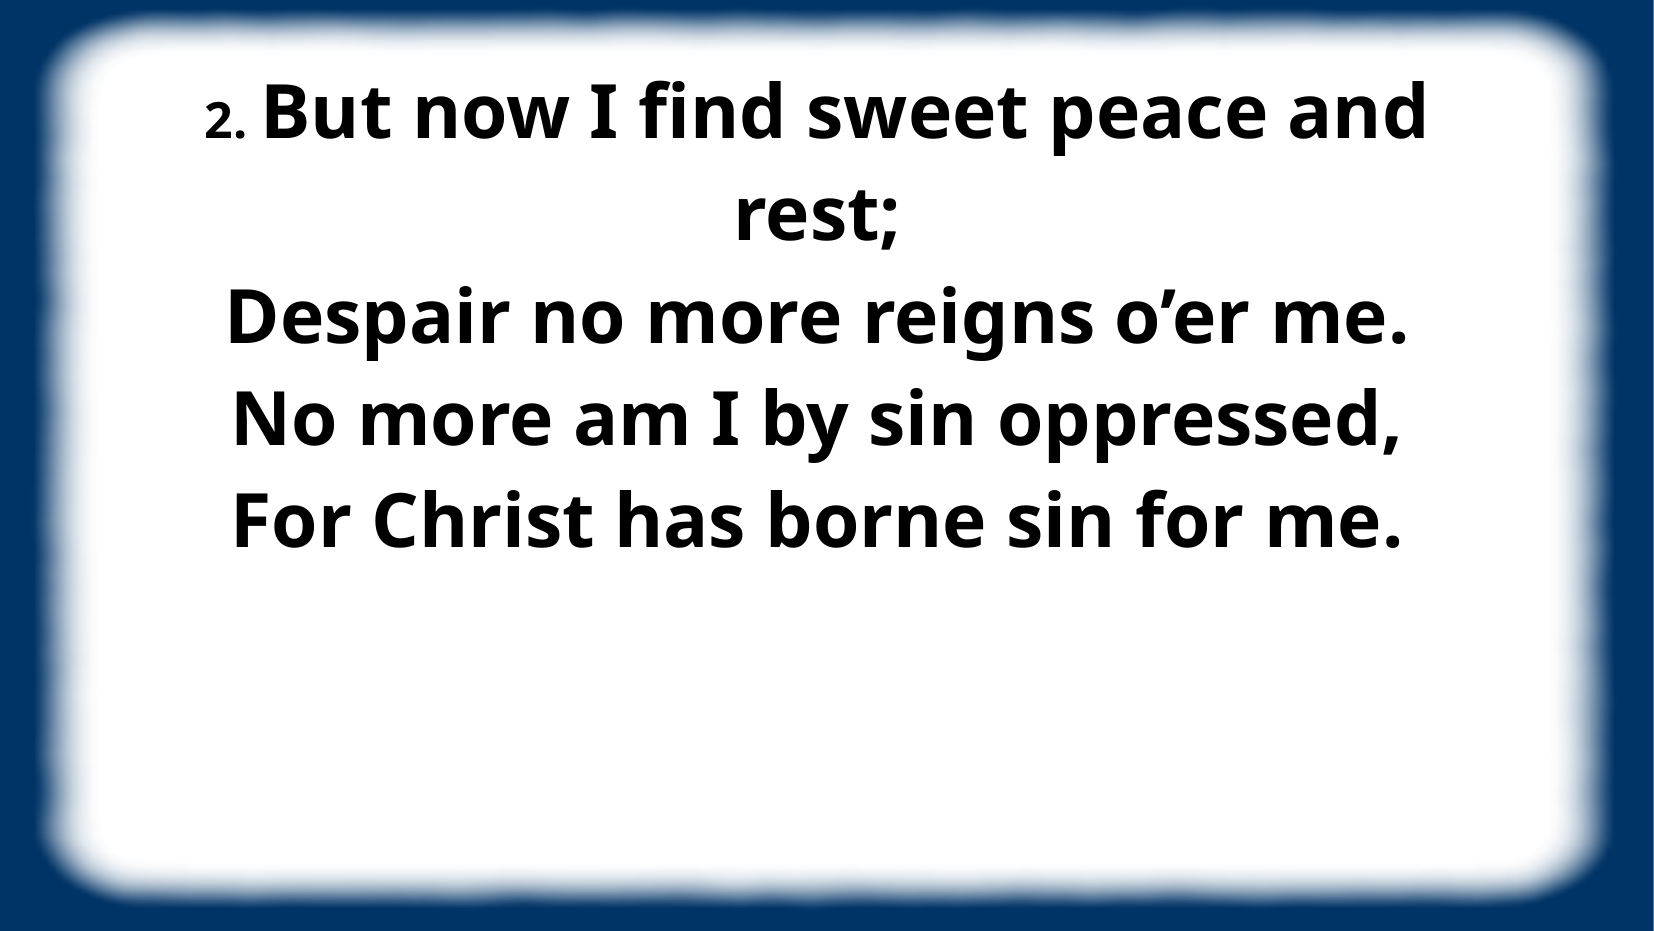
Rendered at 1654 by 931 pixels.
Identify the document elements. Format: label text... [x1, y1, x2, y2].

text_box 2. But now I find sweet peace and rest; Despair no more reigns o’er me. No more am I by sin oppressed, For Christ has borne sin for me. [120, 50, 1516, 466]
picture [0, 0, 1654, 931]
